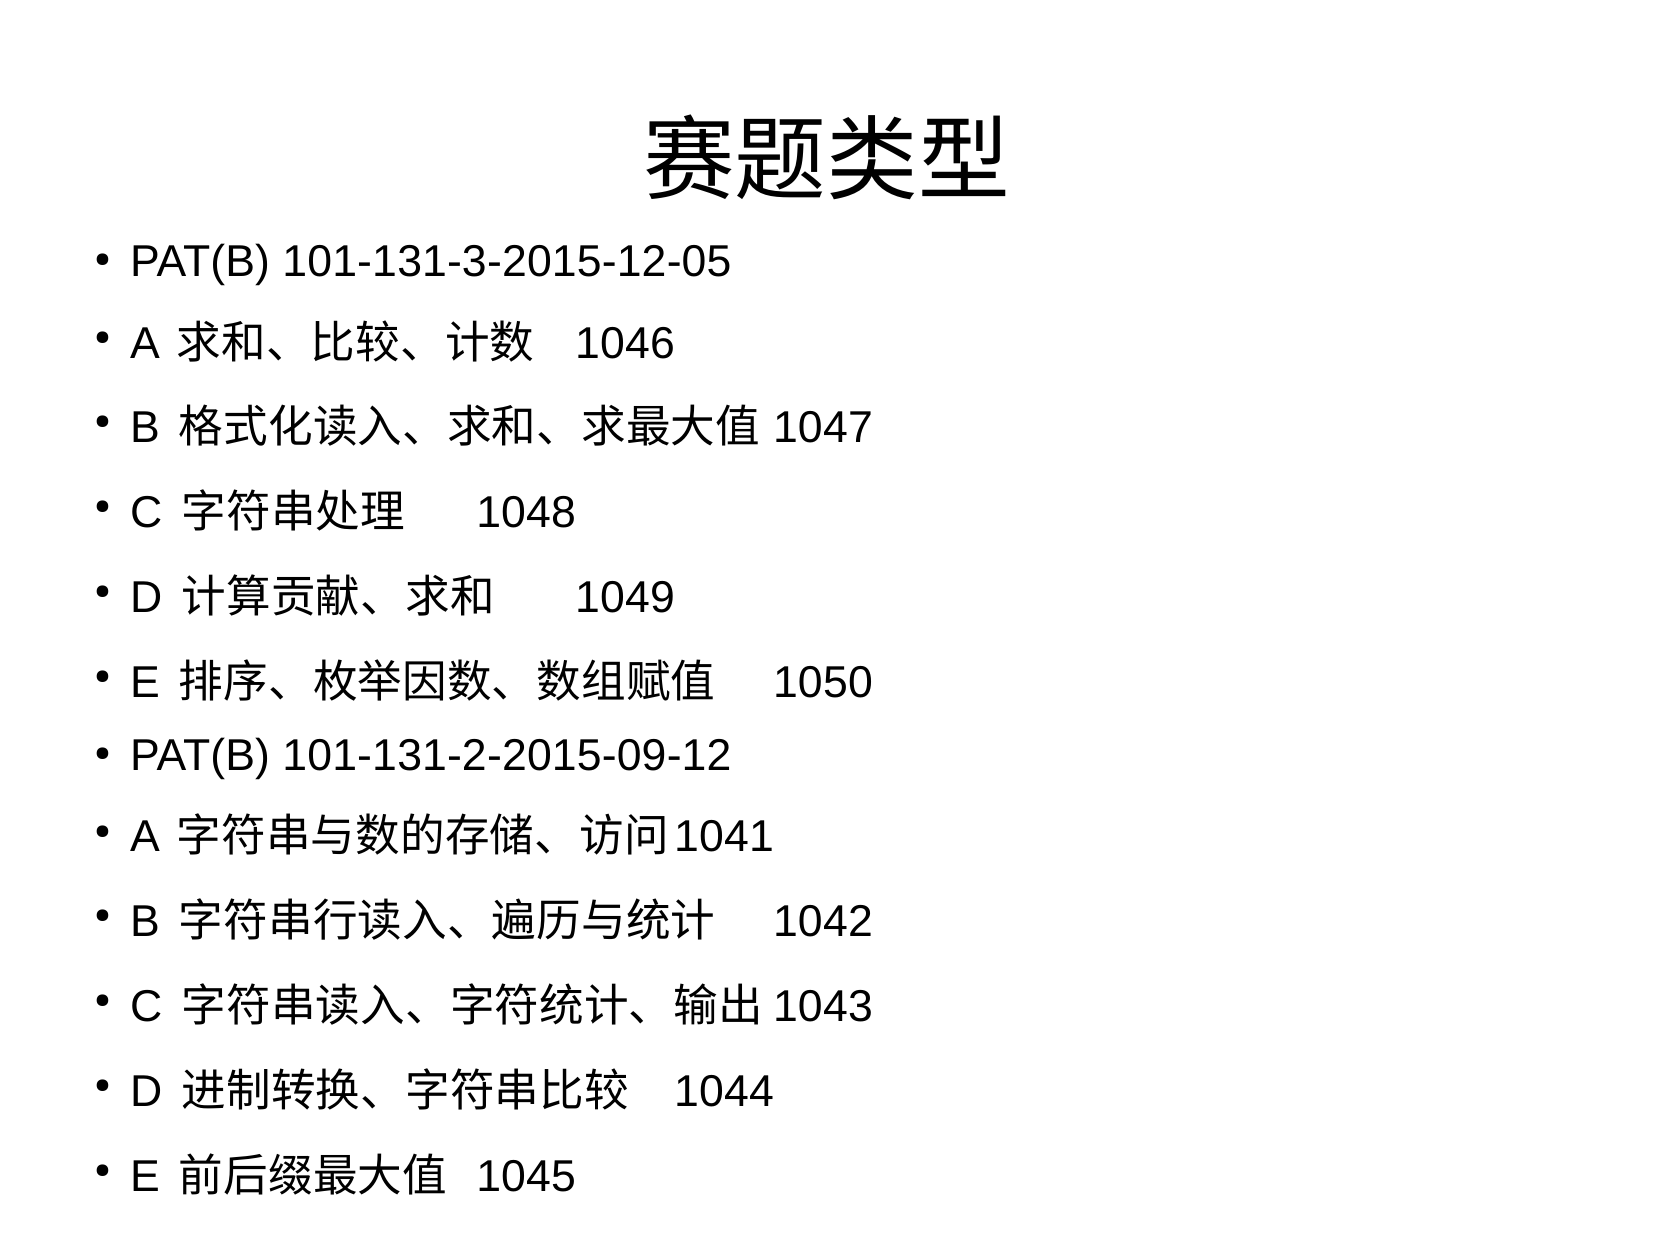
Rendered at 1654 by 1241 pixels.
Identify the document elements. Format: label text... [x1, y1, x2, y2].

list PAT(B) 101-131-3-2015-12-05 A 求和、比较、计数 1046 B 格式化读入、求和、求最大值 1047 C 字符串处理 1048 D 计算贡献、求和 1049 E 排序、枚举因数、数组赋值 1050 PAT(B) 101-131-2-2015-09-12 A 字符串与数的存储、访问 1041 B 字符串行读入、遍历与统计 1042 C 字符串读入、字符统计、输出 1043 D 进制转换、字符串比较 1044 E 前后缀最大值 1045 [82, 236, 1571, 1205]
title 赛题类型 [82, 49, 1571, 236]
